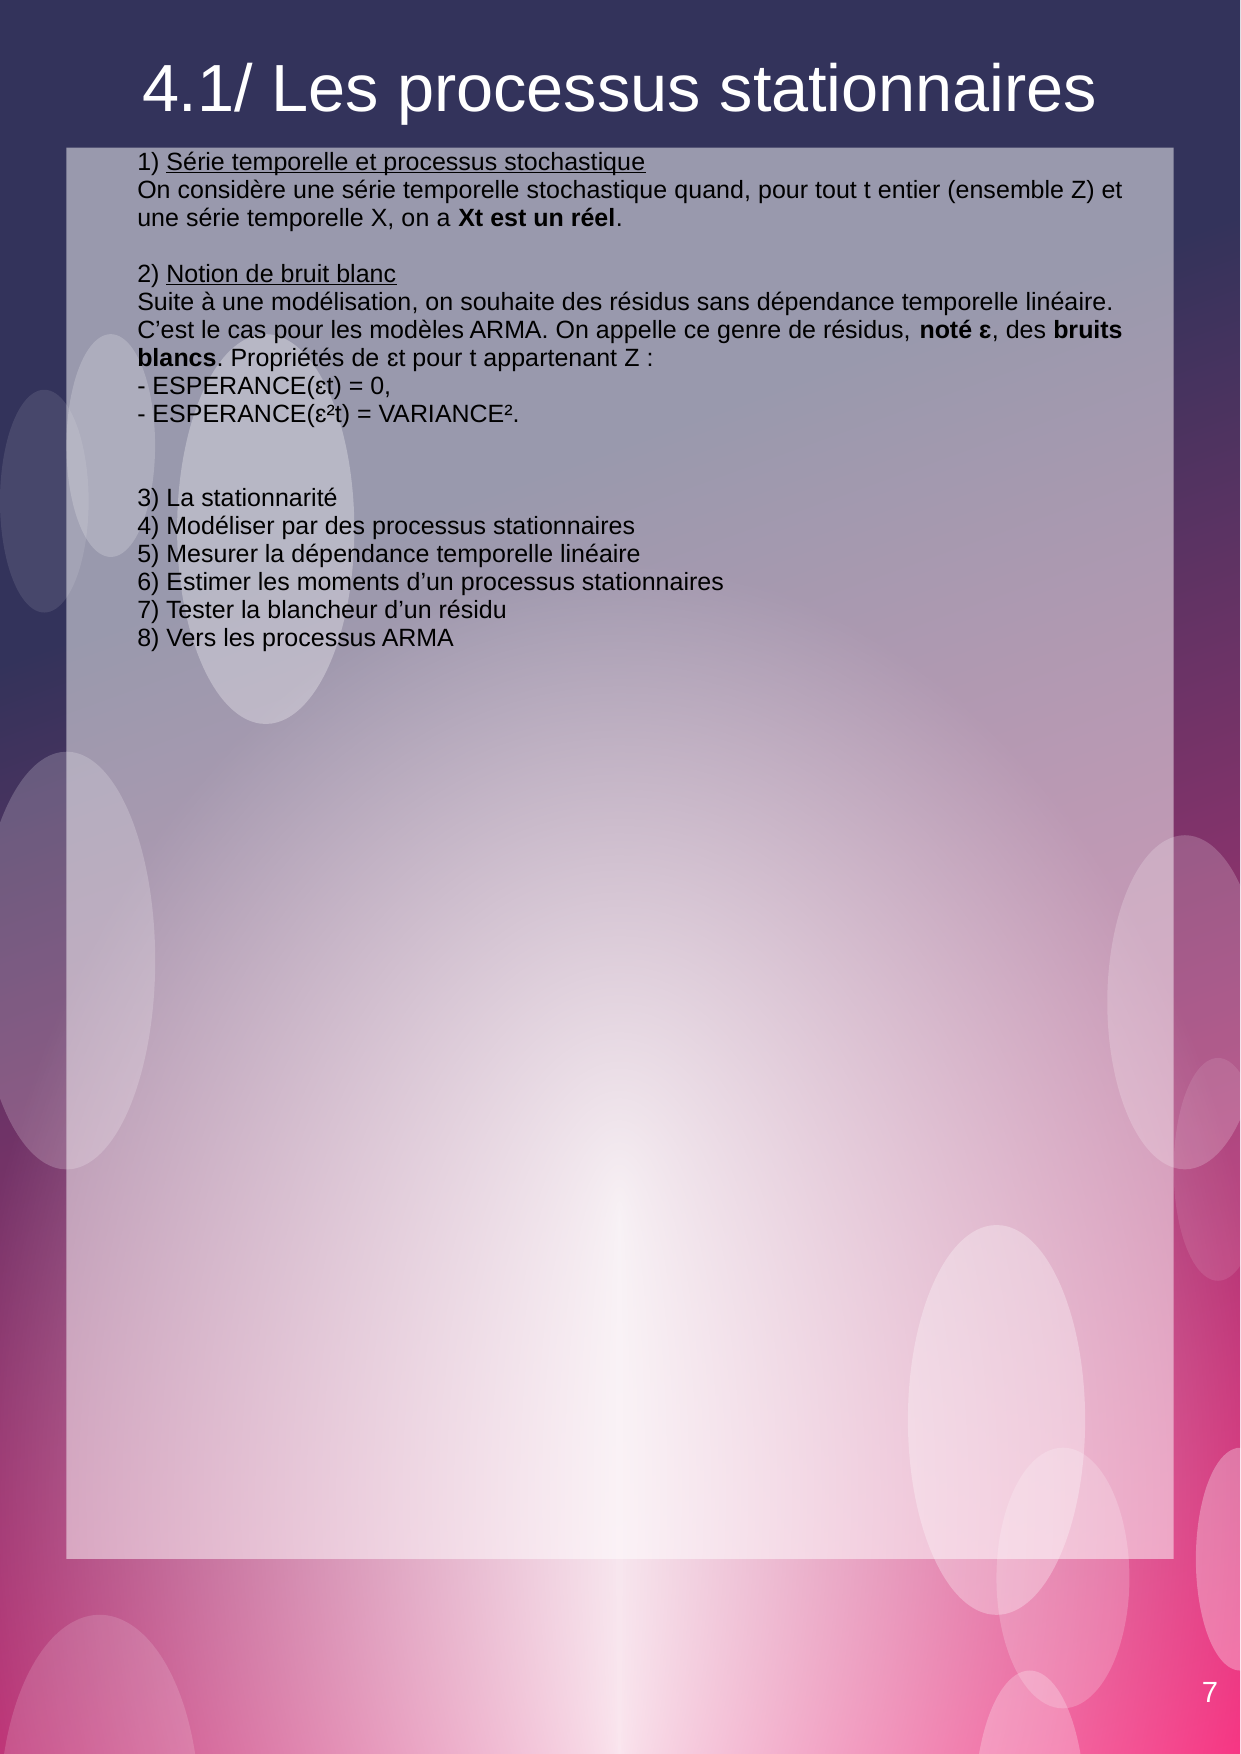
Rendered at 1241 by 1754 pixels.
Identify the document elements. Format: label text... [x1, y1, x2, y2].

list 1) Série temporelle et processus stochastique On considère une série temporelle stochastique quand, pour tout t entier (ensemble Z) et une série temporelle X, on a Xt est un réel. 2) Notion de bruit blanc Suite à une modélisation, on souhaite des résidus sans dépendance temporelle linéaire. C’est le cas pour les modèles ARMA. On appelle ce genre de résidus, noté ɛ, des bruits blancs. Propriétés de ɛt pour t appartenant Z : - ESPERANCE(ɛt) = 0, - ESPERANCE(ɛ²t) = VARIANCE². 3) La stationnarité 4) Modéliser par des processus stationnaires 5) Mesurer la dépendance temporelle linéaire 6) Estimer les moments d’un processus stationnaires 7) Tester la blancheur d’un résidu 8) Vers les processus ARMA [66, 147, 1174, 1559]
title 4.1/ Les processus stationnaires [66, 29, 1174, 147]
